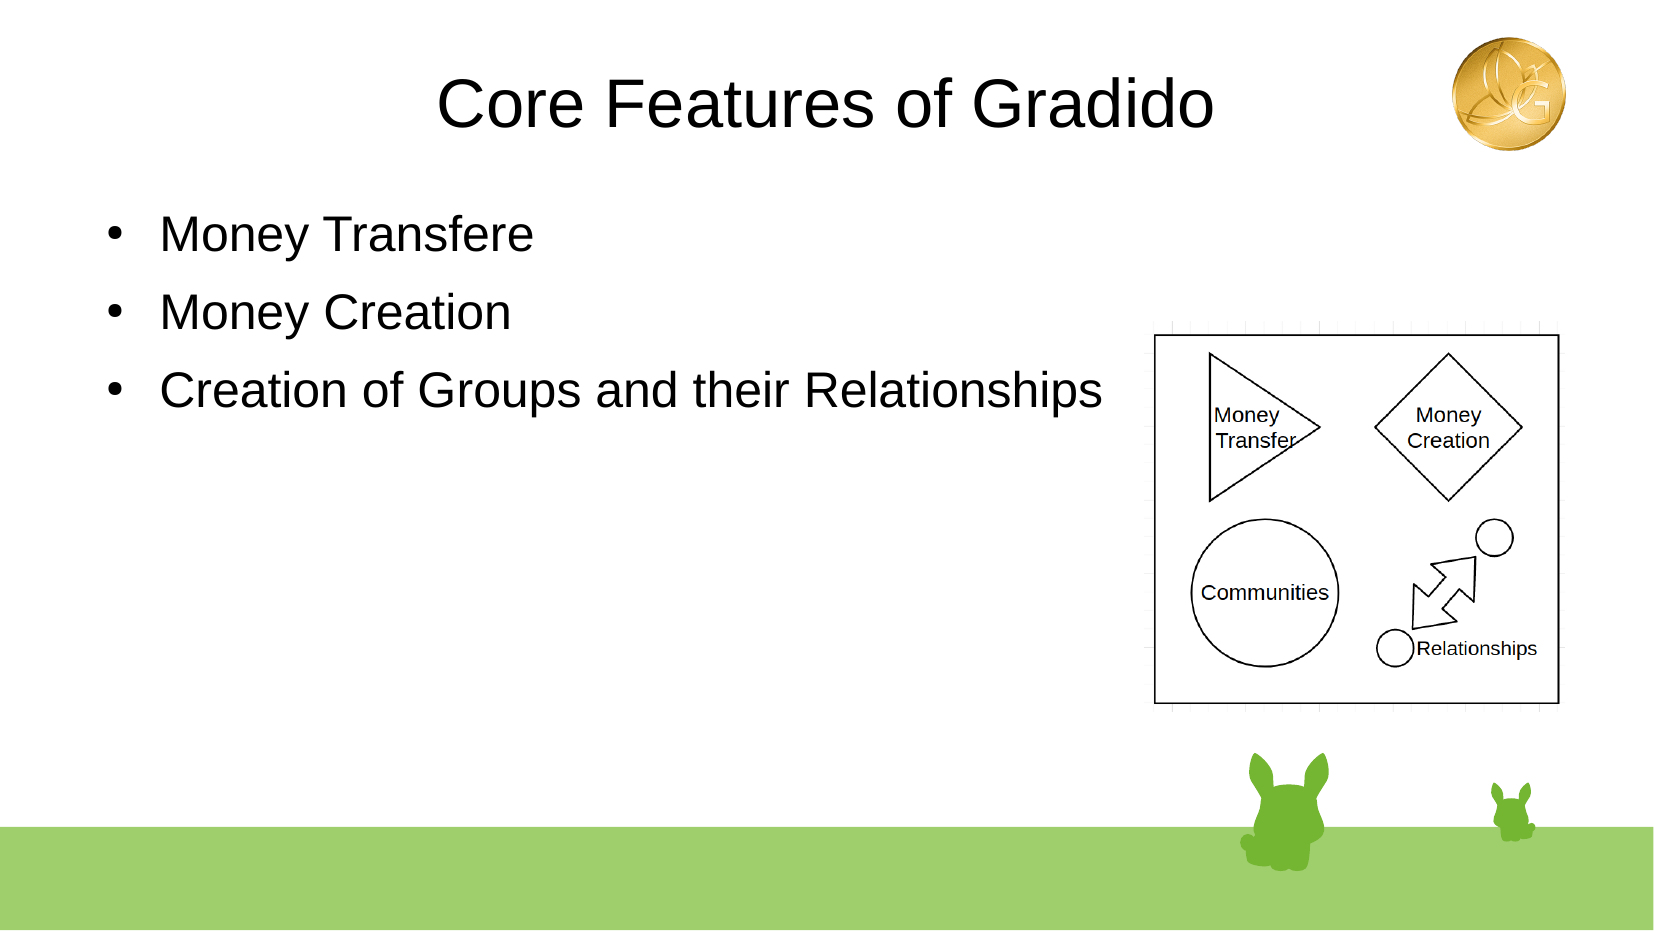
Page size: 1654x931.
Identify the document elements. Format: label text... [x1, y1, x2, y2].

picture [1452, 37, 1566, 151]
title Core Features of Gradido [88, 29, 1565, 178]
list Money Transfere Money Creation Creation of Groups and their Relationships [88, 206, 1565, 739]
picture [1144, 321, 1565, 712]
